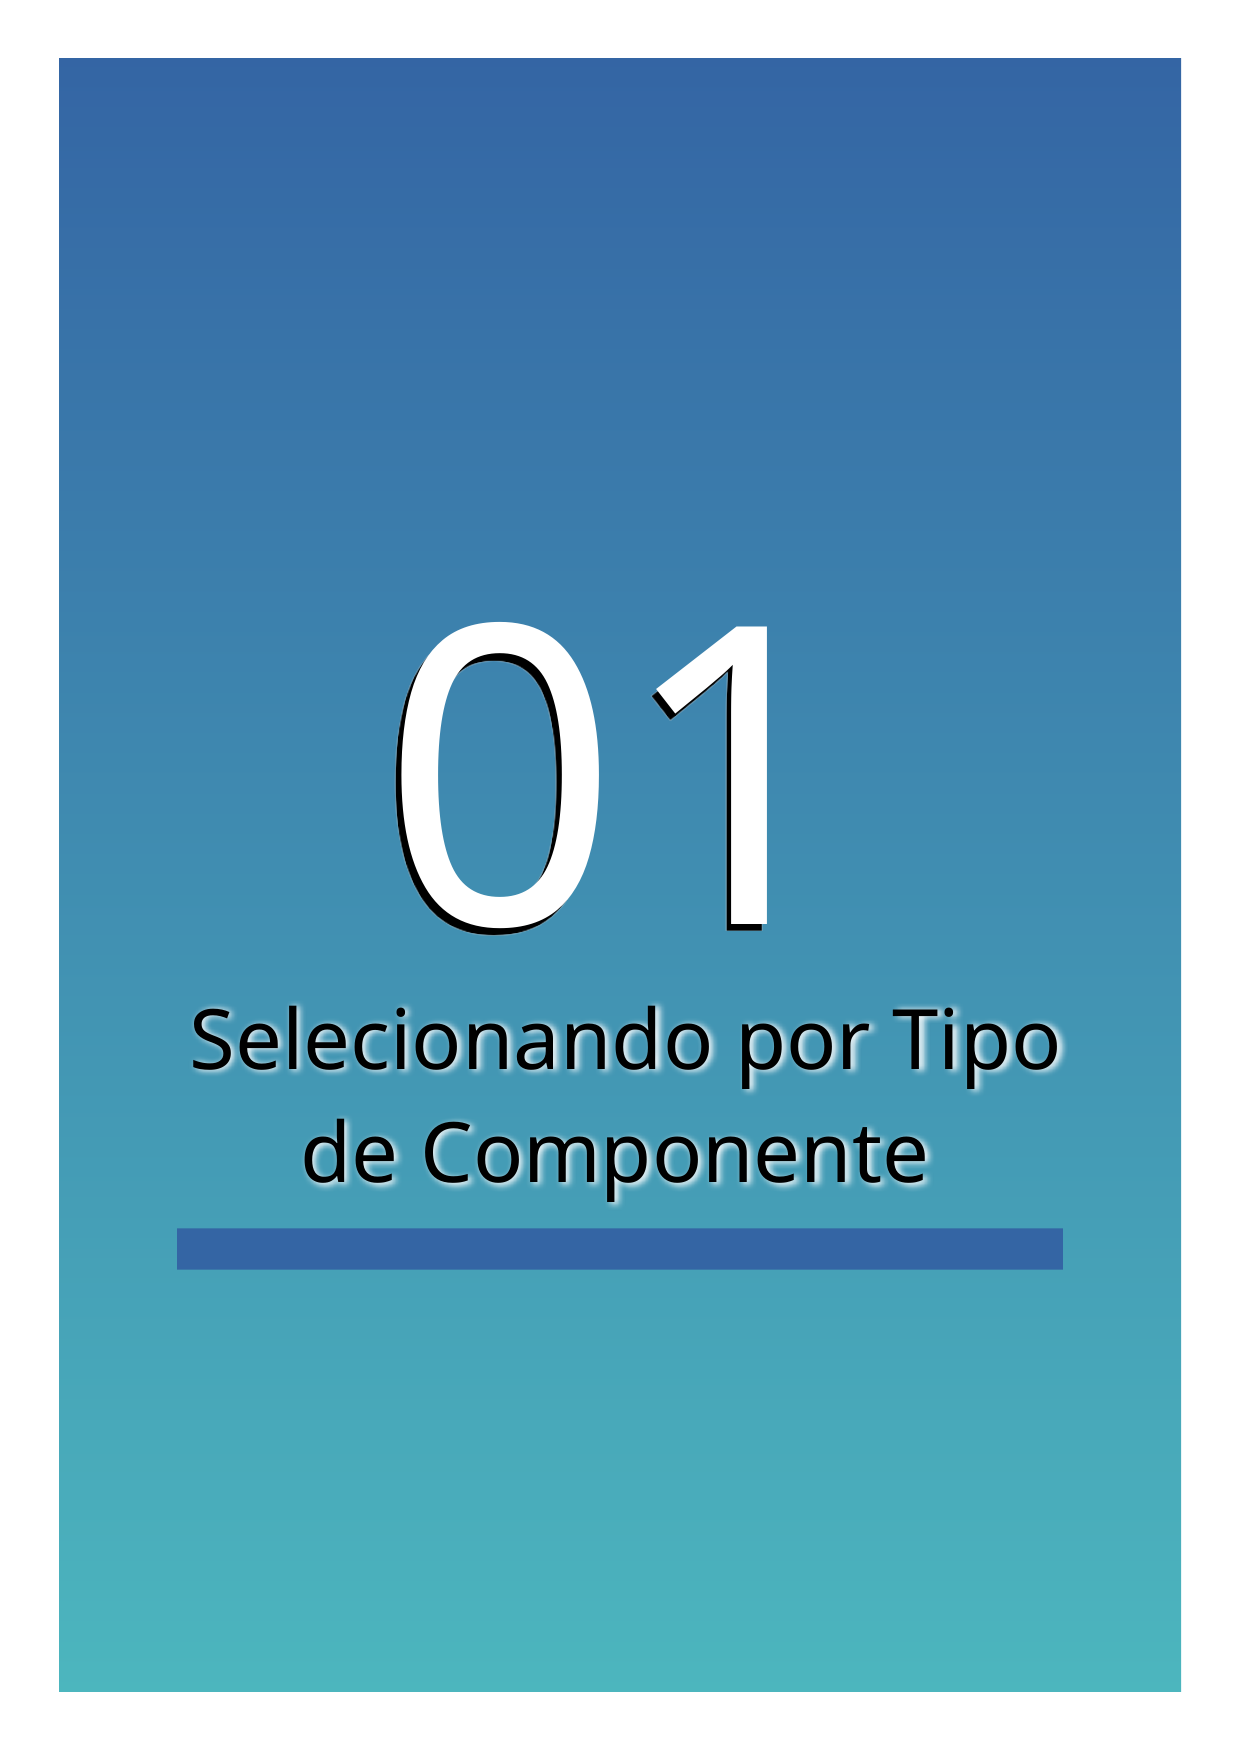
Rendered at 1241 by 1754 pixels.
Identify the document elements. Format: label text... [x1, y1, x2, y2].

title 01 [59, 468, 1182, 1057]
text_box [59, 1057, 1182, 1692]
list Selecionando por Tipo de Componente [59, 980, 1123, 1241]
text_box [59, 58, 1182, 468]
